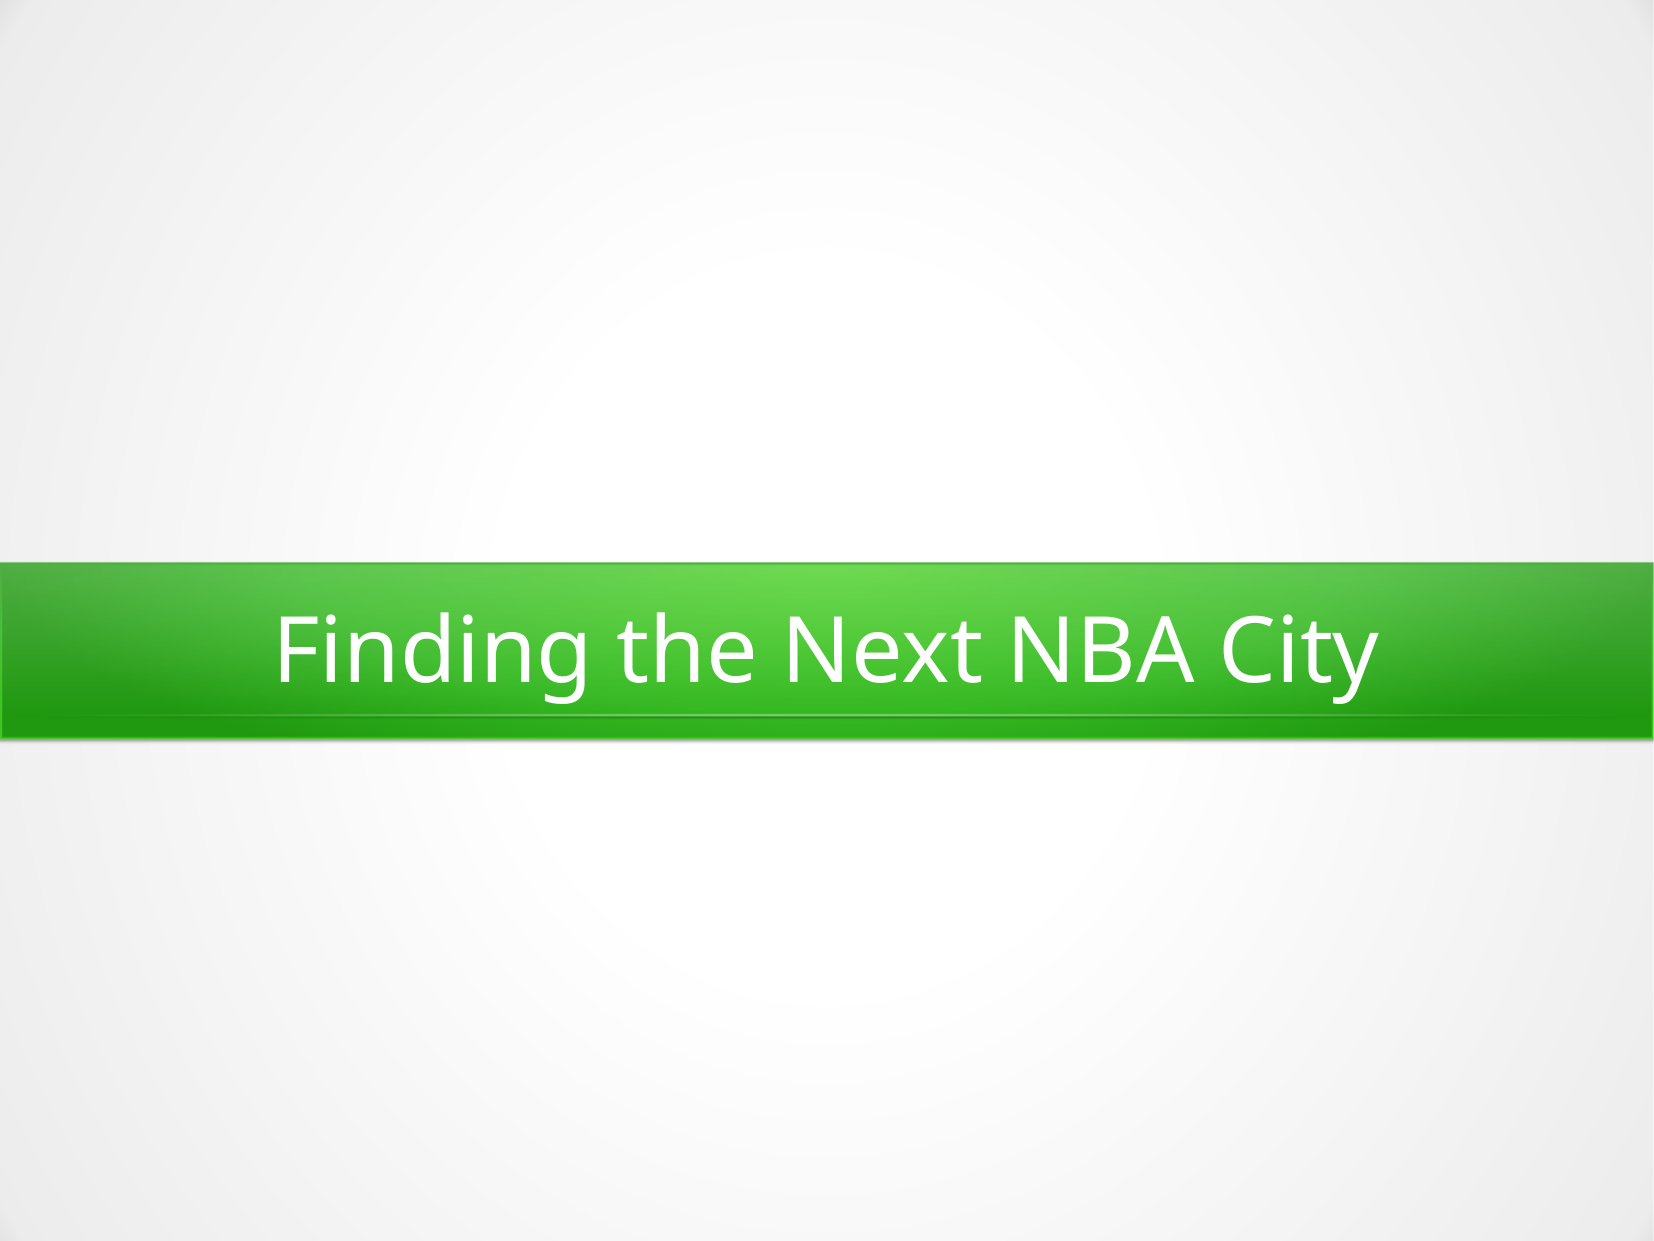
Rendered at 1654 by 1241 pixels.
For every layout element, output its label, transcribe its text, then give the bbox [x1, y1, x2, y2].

picture [0, 0, 1654, 1241]
title Finding the Next NBA City [82, 578, 1571, 715]
